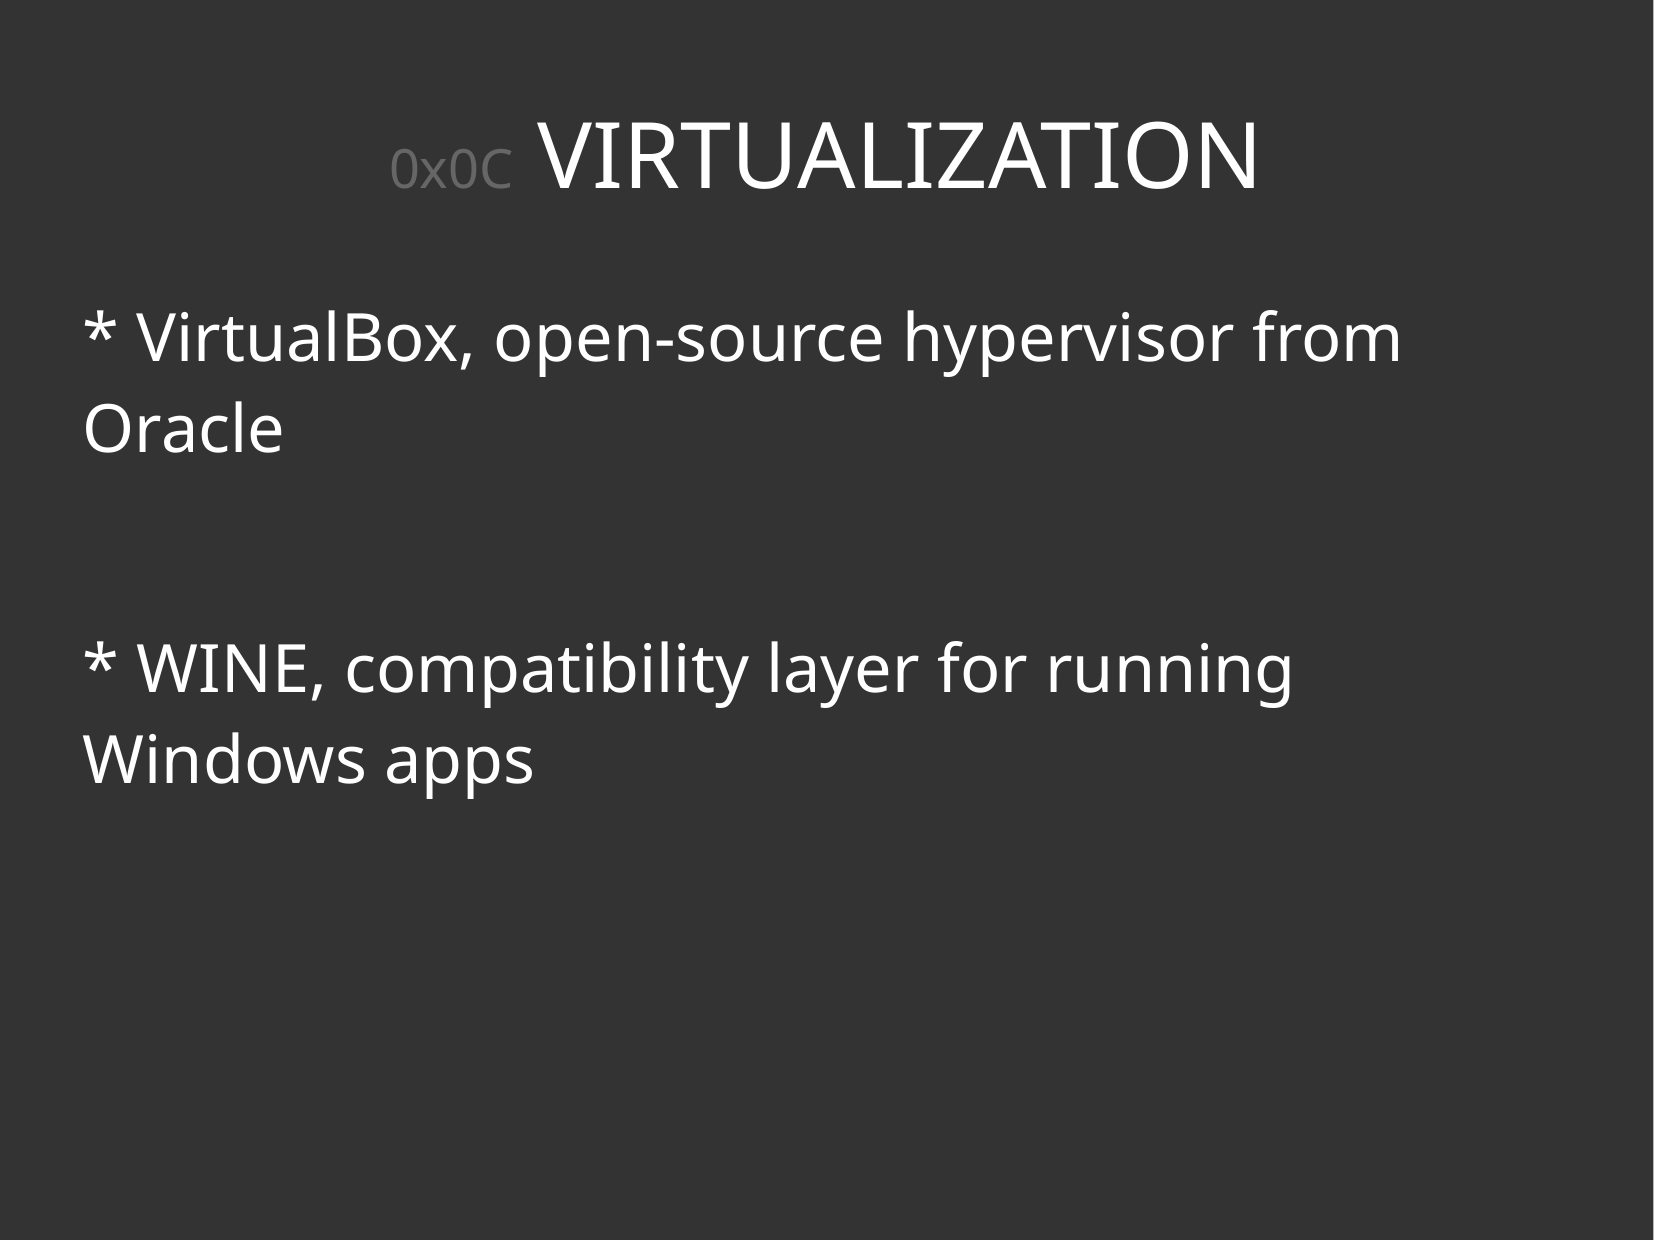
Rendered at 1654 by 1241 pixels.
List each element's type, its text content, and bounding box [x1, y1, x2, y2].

list * VirtualBox, open-source hypervisor from Oracle * WINE, compatibility layer for running Windows apps [82, 290, 1571, 1010]
title 0x0C VIRTUALIZATION [82, 49, 1571, 257]
